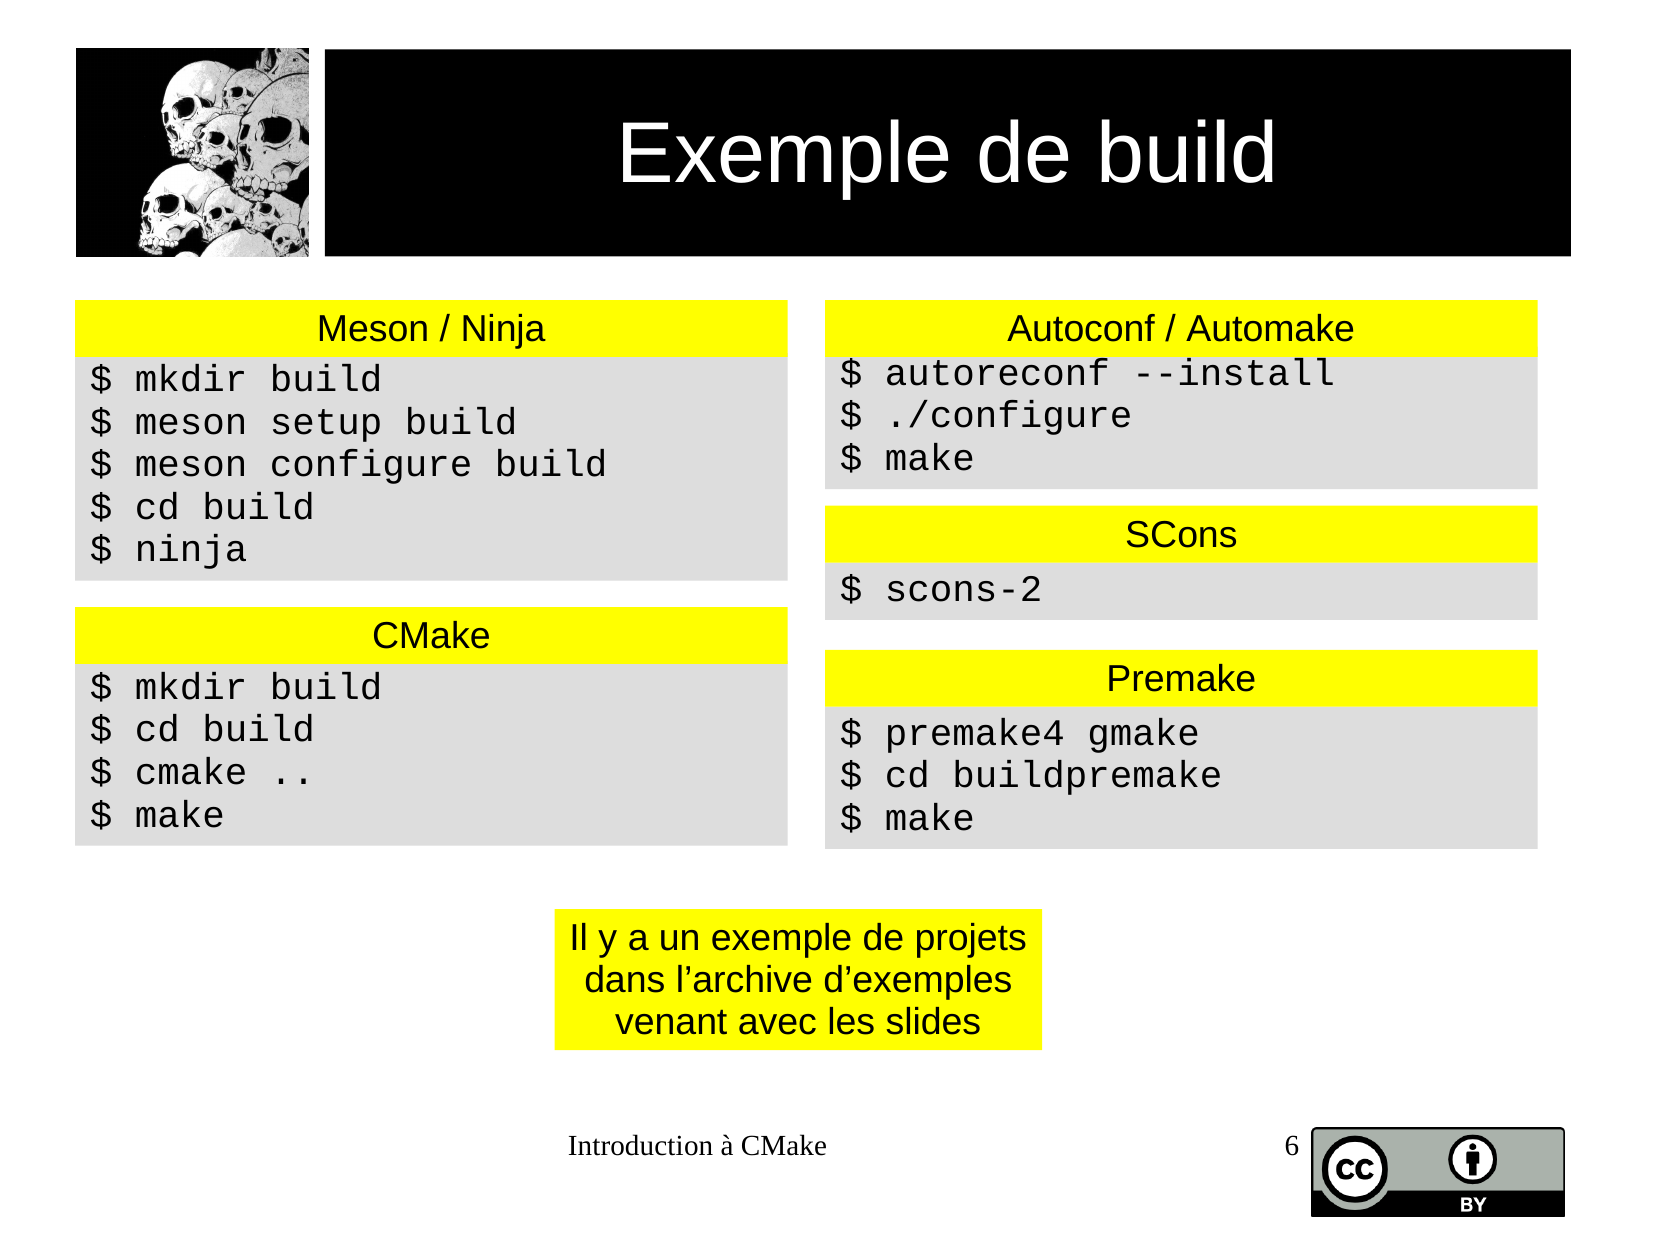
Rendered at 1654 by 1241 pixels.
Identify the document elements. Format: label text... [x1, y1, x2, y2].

text_box $ autoreconf --install $ ./configure $ make [825, 357, 1538, 490]
text_box Autoconf / Automake [825, 300, 1538, 357]
text_box Premake [825, 649, 1538, 707]
text_box Meson / Ninja [75, 300, 788, 357]
text_box SCons [825, 505, 1538, 563]
text_box $ scons-2 [825, 563, 1538, 620]
text_box $ mkdir build $ meson setup build $ meson configure build $ cd build $ ninja [75, 357, 788, 581]
text_box $ premake4 gmake $ cd buildpremake $ make [825, 707, 1538, 849]
picture [76, 48, 309, 257]
picture [1311, 1127, 1565, 1217]
text_box $ mkdir build $ cd build $ cmake .. $ make [75, 664, 788, 846]
title Exemple de build [324, 49, 1571, 257]
text_box CMake [75, 607, 788, 664]
text_box Il y a un exemple de projets dans l’archive d’exemples venant avec les slides [554, 909, 1043, 1051]
